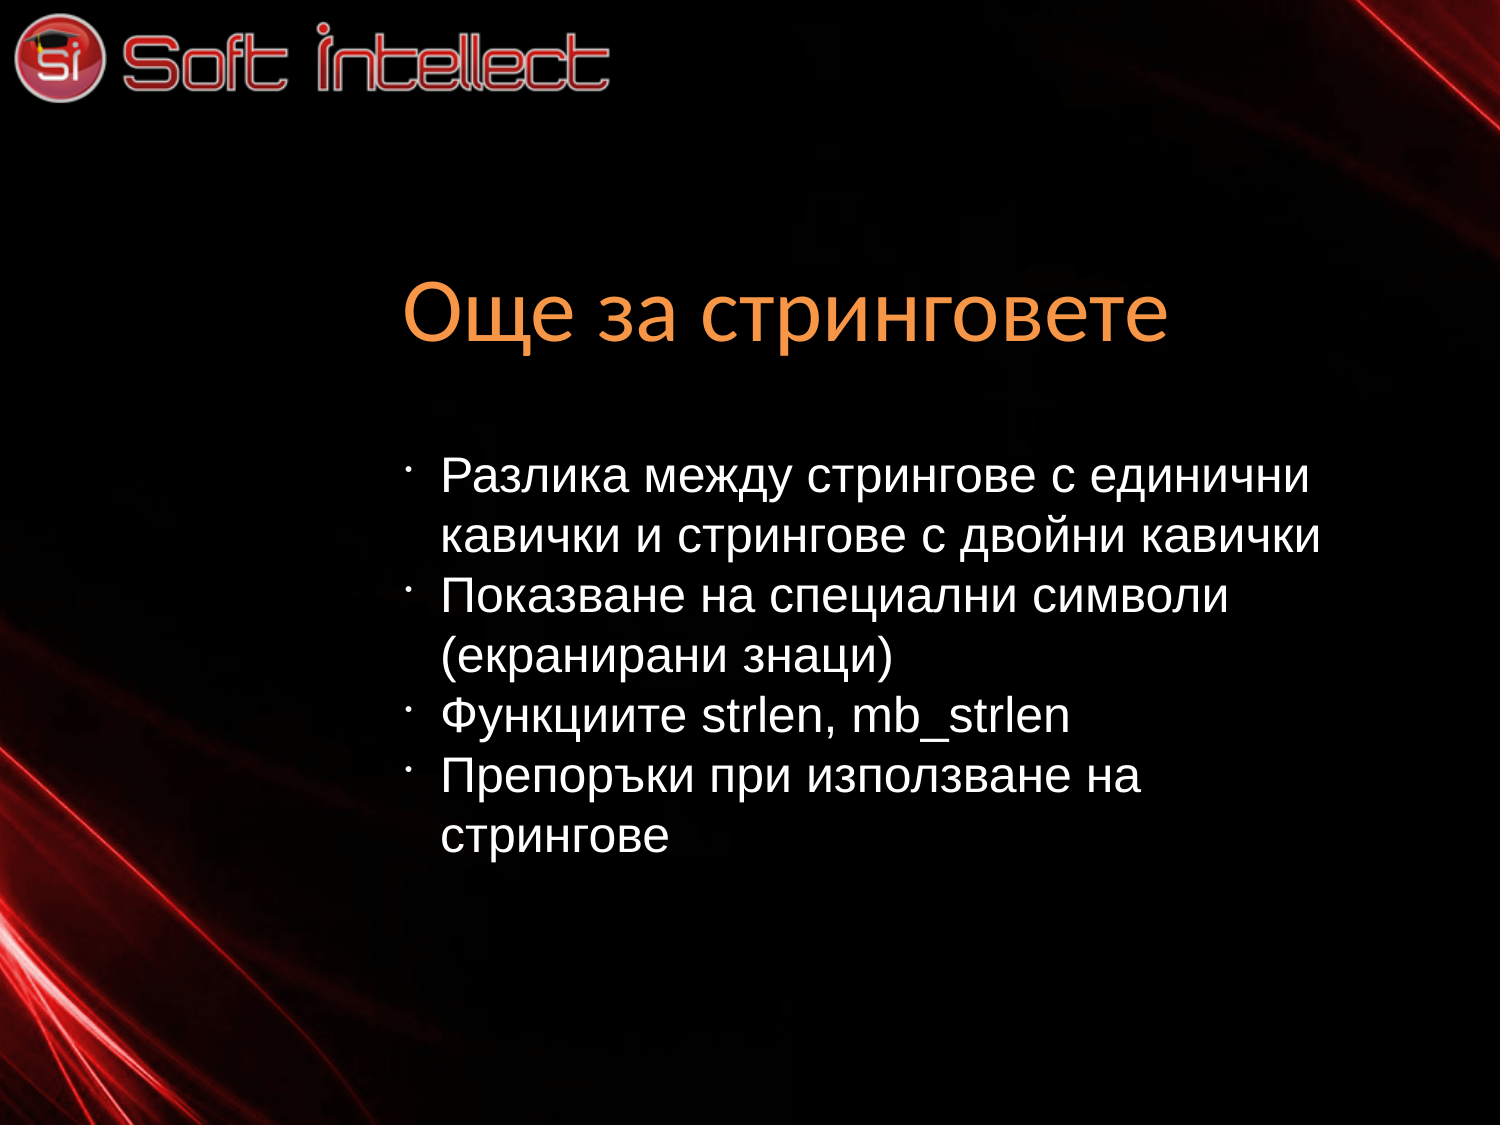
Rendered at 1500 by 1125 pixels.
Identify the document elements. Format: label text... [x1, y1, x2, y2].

picture [0, 0, 1500, 1125]
text_box Разлика между стрингове с единични кавички и стрингове с двойни кавички Показване на специални символи (екранирани знаци) Функциите strlen, mb_strlen Препоръки при използване на стрингове [389, 434, 1395, 1125]
text_box Още за стринговете [149, 184, 1424, 426]
